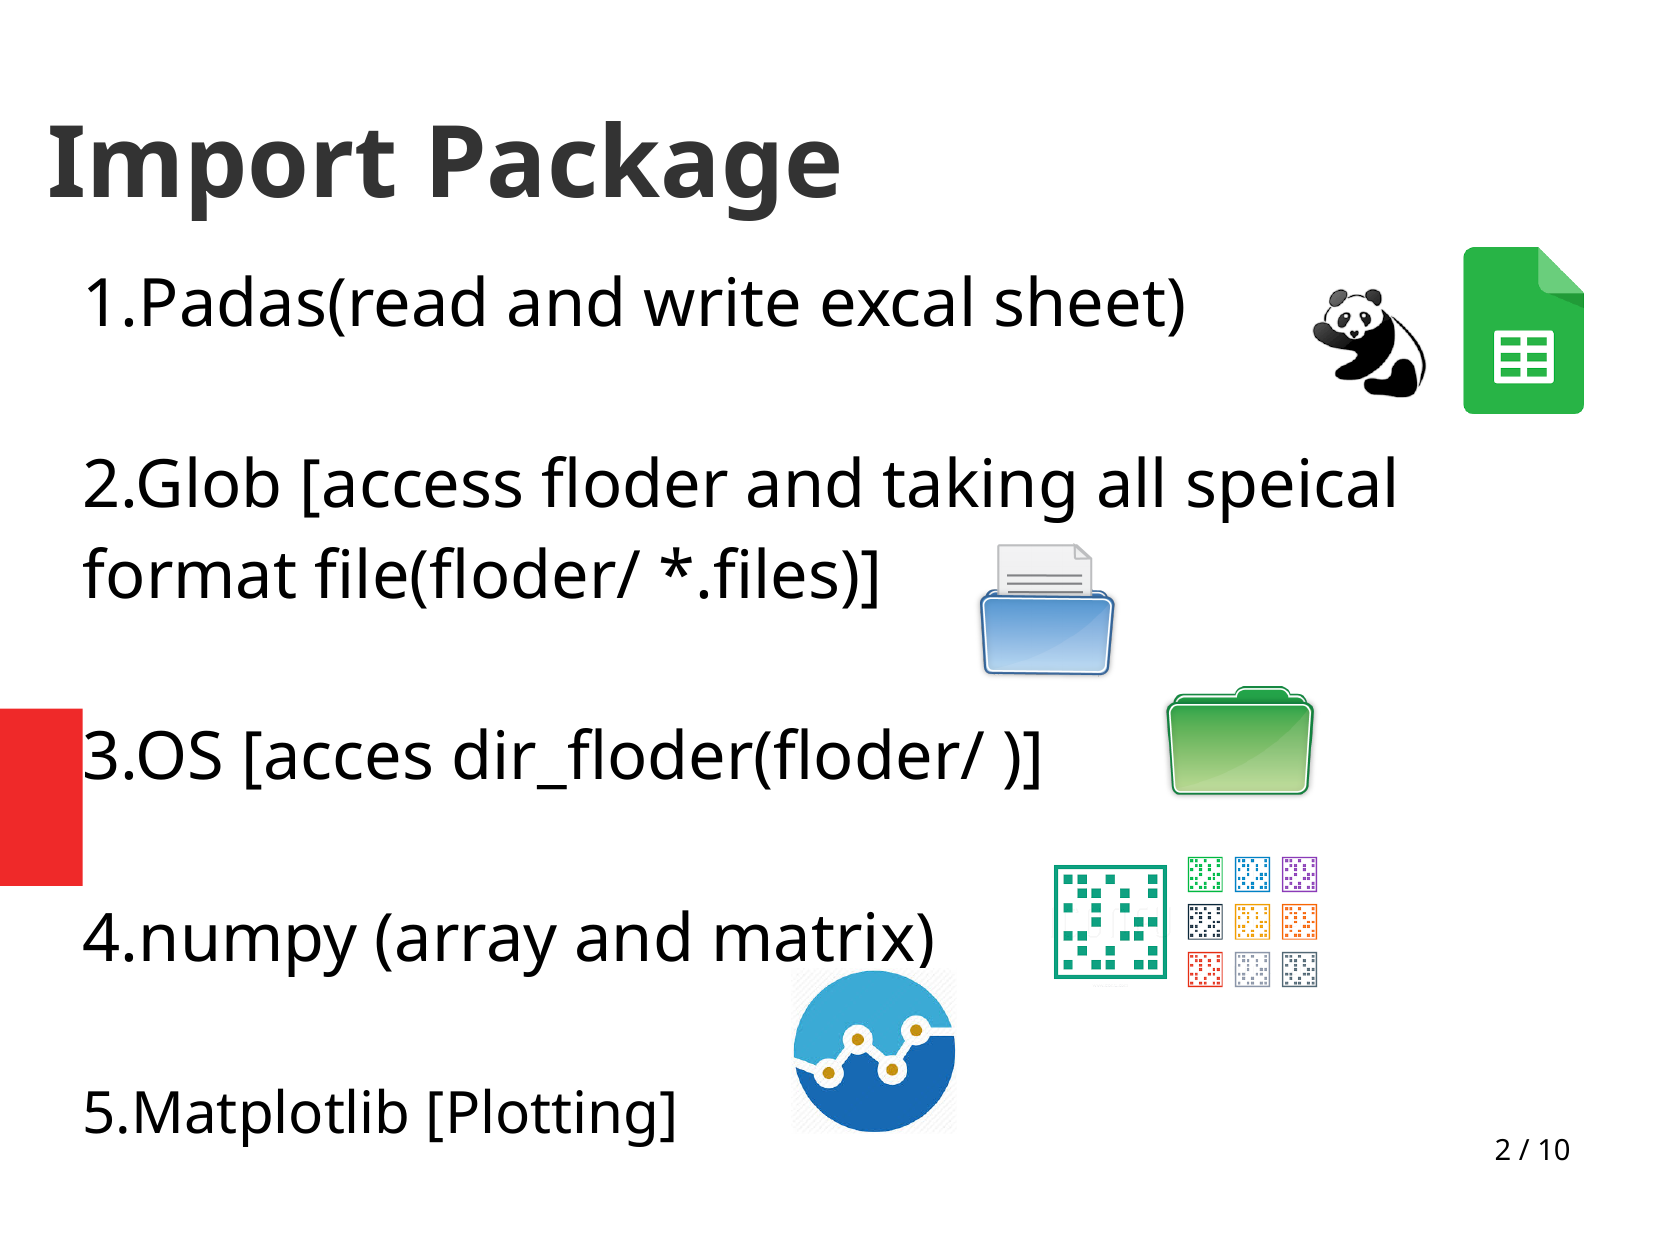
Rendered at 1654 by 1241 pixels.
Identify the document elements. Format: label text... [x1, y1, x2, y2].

title Import Package [47, 22, 1453, 296]
picture [1039, 850, 1323, 993]
picture [1157, 686, 1323, 804]
picture [1285, 247, 1607, 428]
picture [791, 968, 957, 1134]
picture [971, 543, 1123, 684]
subtitle 1.Padas(read and write excal sheet) 2.Glob [access floder and taking all speical format file(floder/ *.files)] 3.OS [acces dir_floder(floder/ )] 4.numpy (array and matrix) 5.Matplotlib [Plotting] [82, 271, 1548, 1134]
